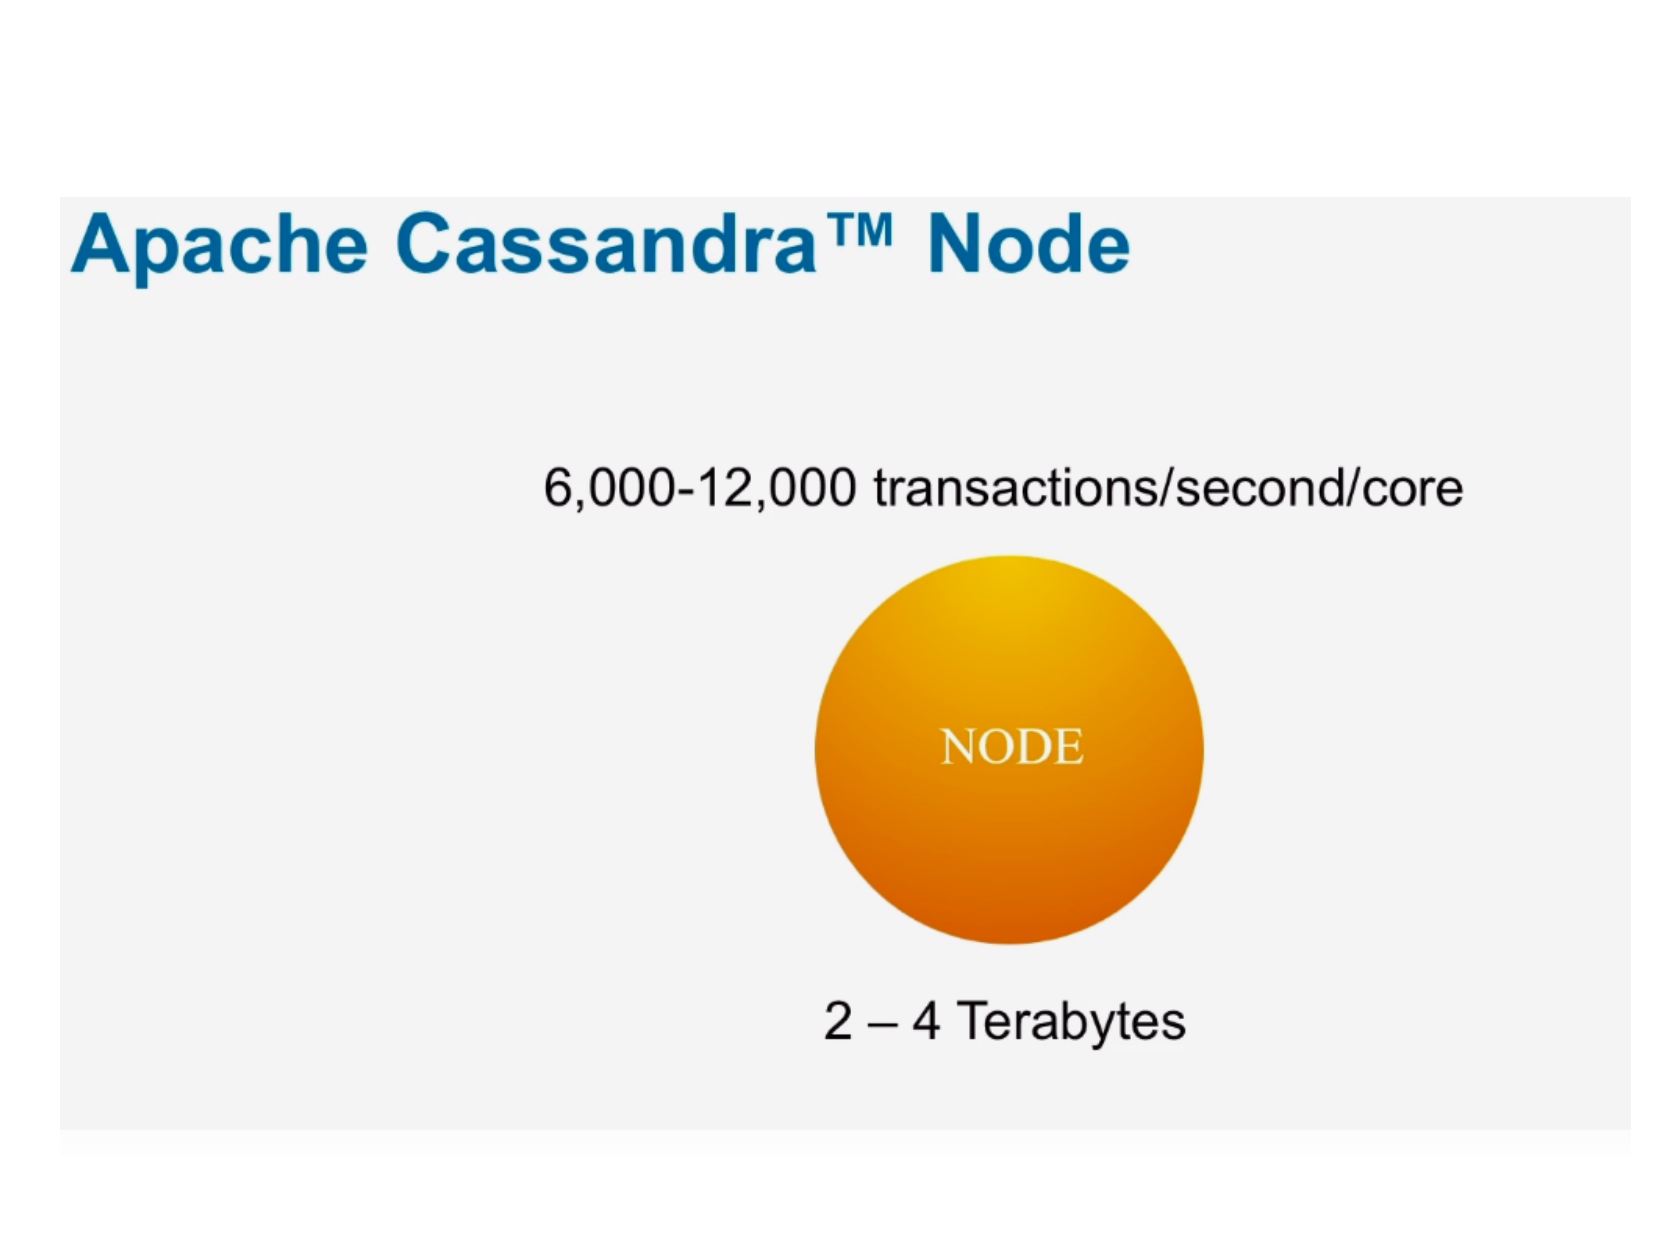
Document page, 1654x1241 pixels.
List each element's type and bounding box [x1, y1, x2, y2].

picture [60, 197, 1631, 1156]
